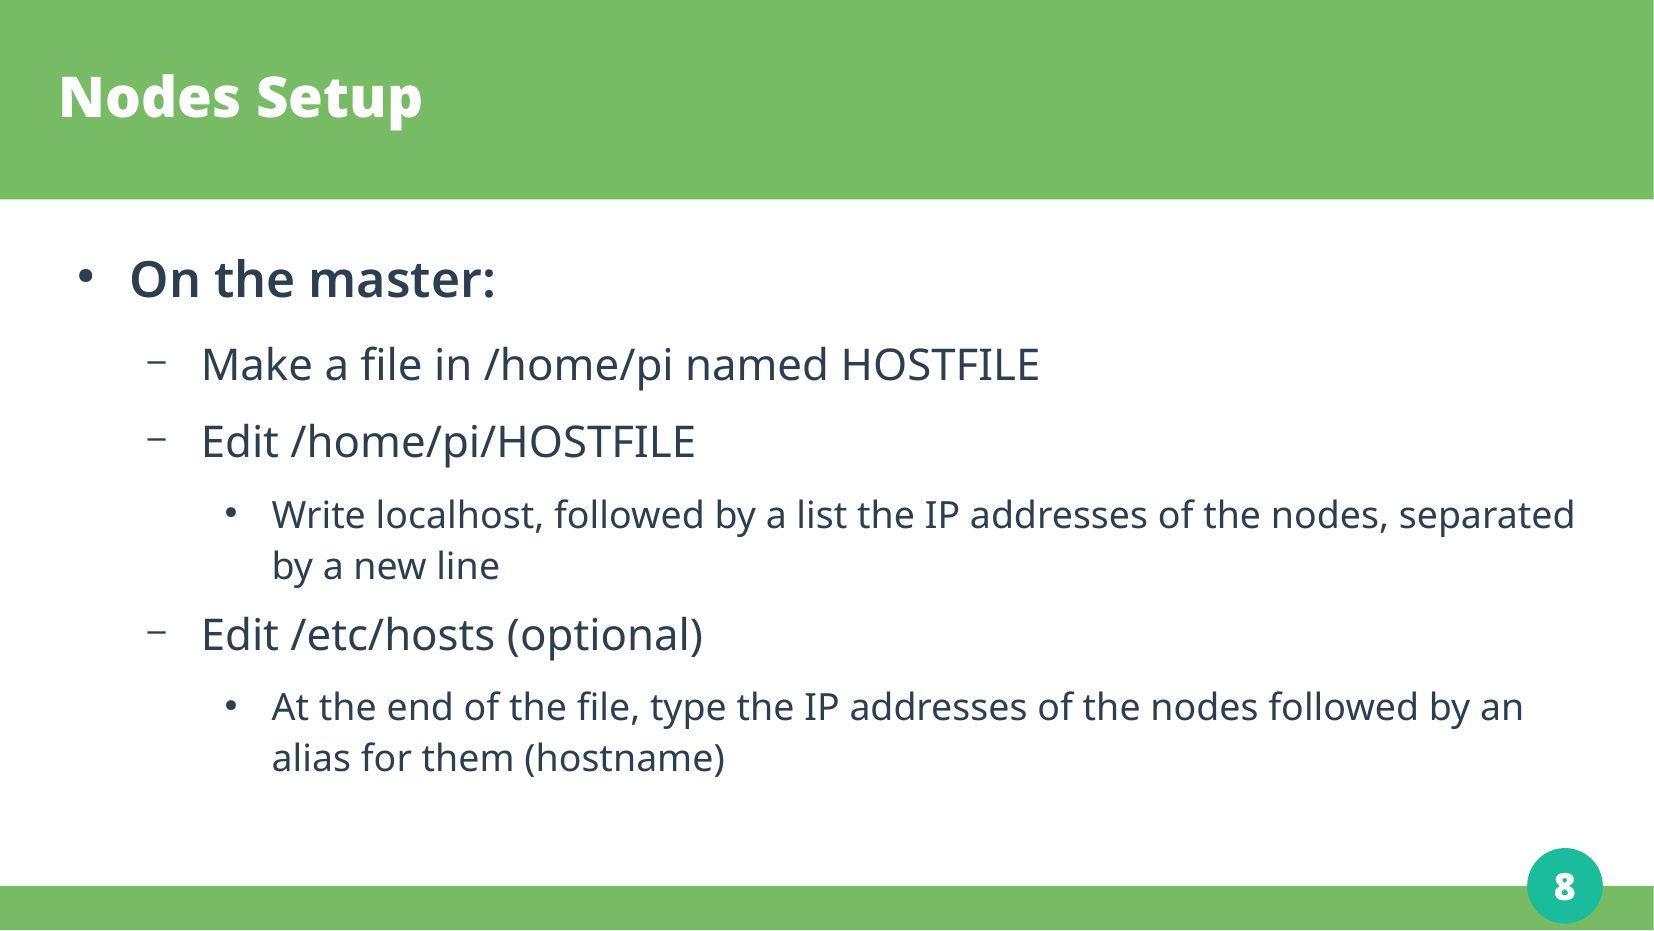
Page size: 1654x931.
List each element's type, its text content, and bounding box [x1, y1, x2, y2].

title Nodes Setup [59, 37, 1595, 155]
list On the master: Make a file in /home/pi named HOSTFILE Edit /home/pi/HOSTFILE Write localhost, followed by a list the IP addresses of the nodes, separated by a new line Edit /etc/hosts (optional) At the end of the file, type the IP addresses of the nodes followed by an alias for them (hostname) [59, 243, 1595, 864]
